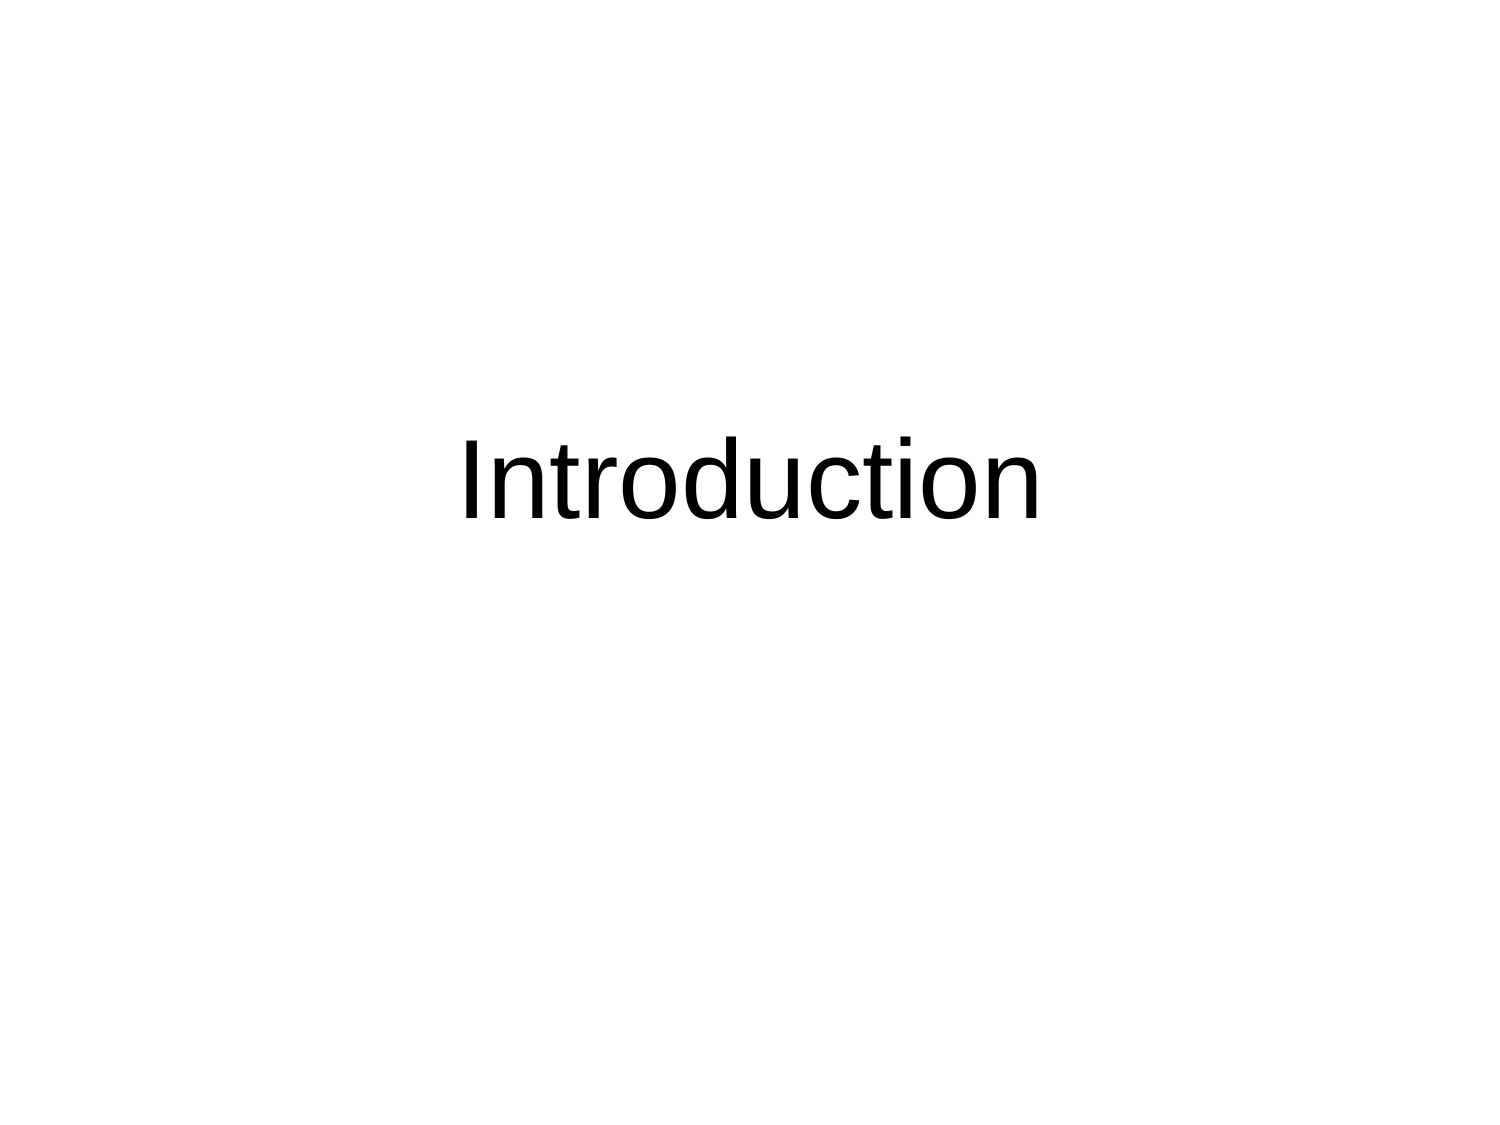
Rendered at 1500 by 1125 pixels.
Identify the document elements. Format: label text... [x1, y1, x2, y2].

subtitle Introduction [75, 45, 1425, 915]
